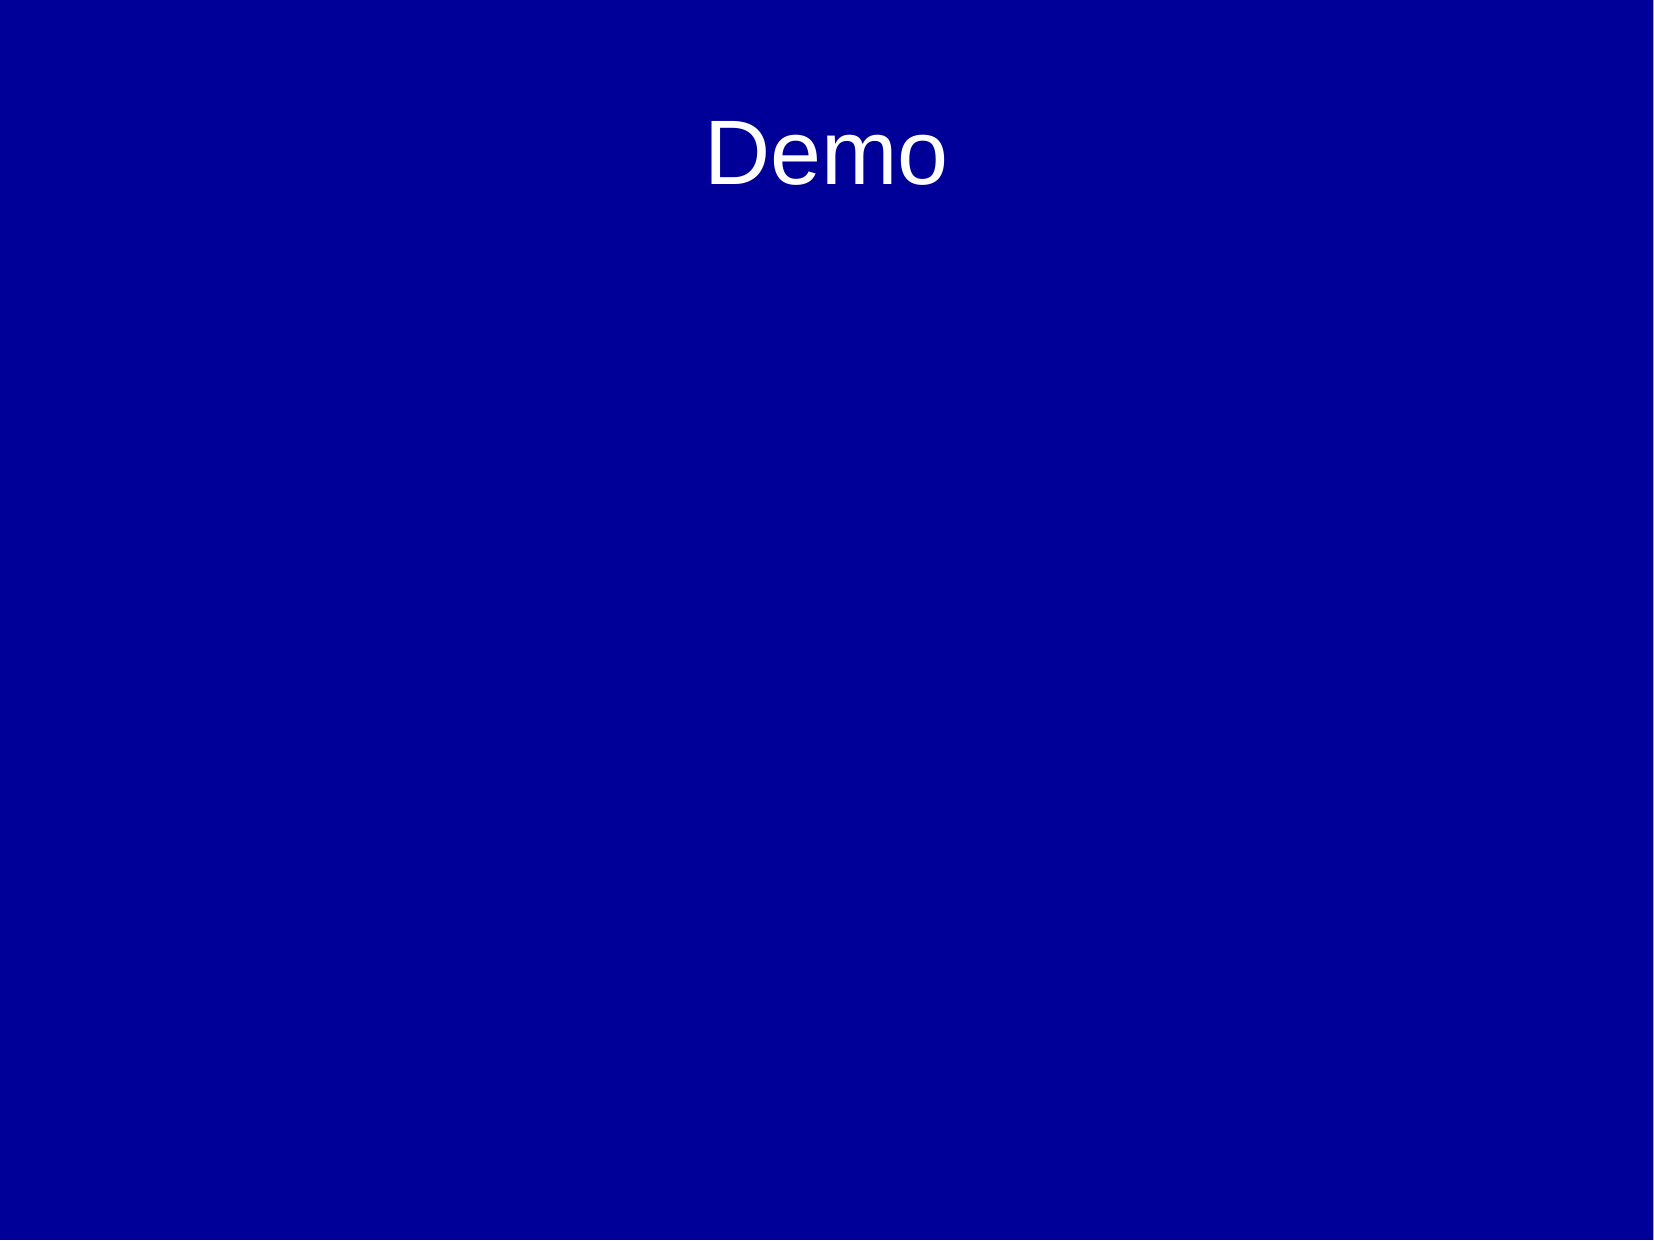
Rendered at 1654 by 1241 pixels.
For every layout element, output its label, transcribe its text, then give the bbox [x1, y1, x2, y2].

title Demo [82, 49, 1571, 257]
